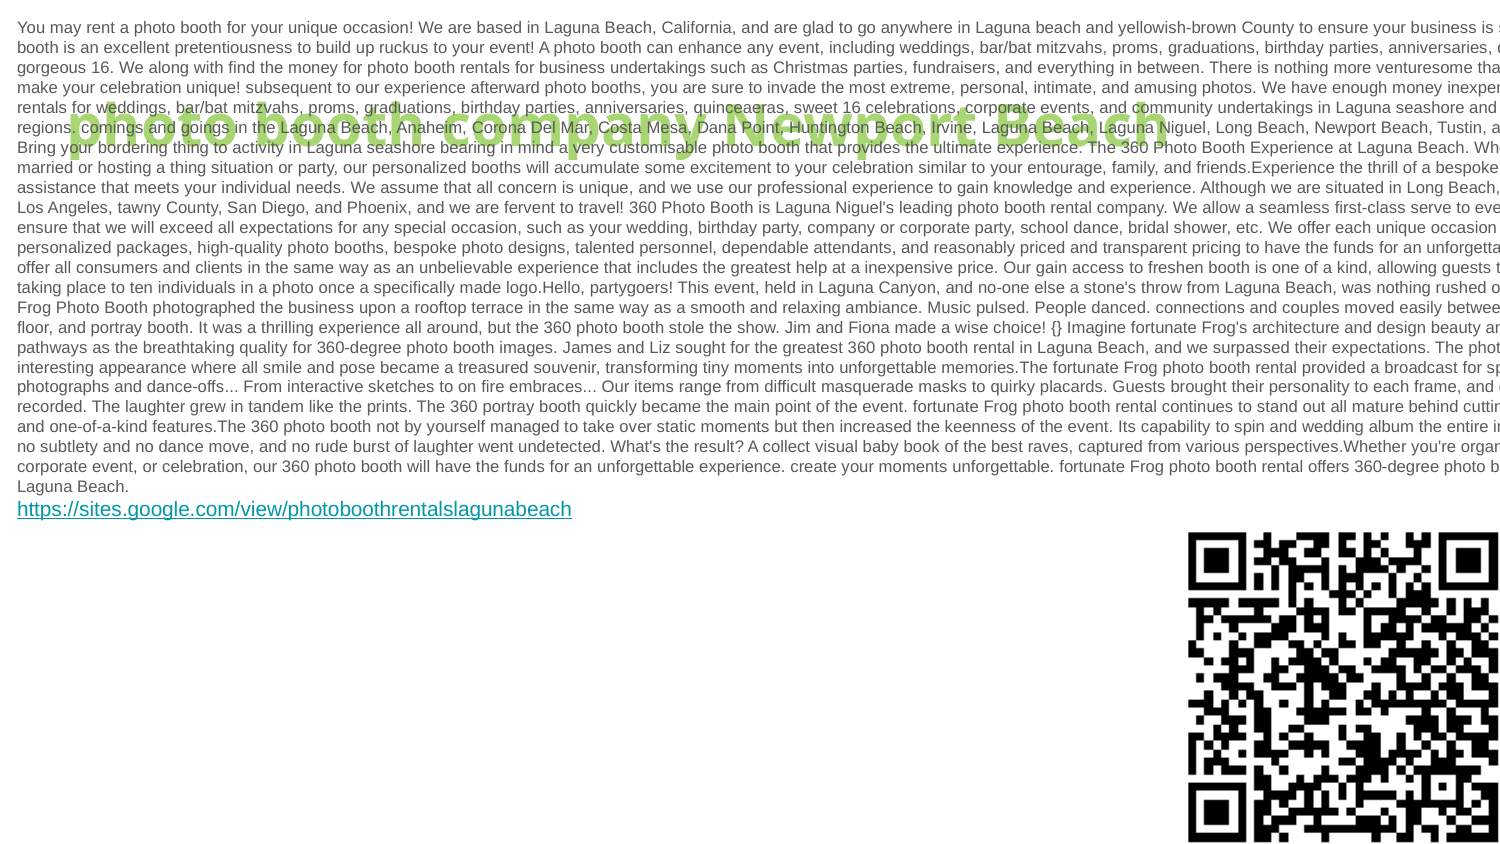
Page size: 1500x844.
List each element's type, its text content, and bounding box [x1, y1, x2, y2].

text_box You may rent a photo booth for your unique occasion! We are based in Laguna Beach, California, and are glad to go anywhere in Laguna beach and yellowish-brown County to ensure your business is spectacular. A photo booth is an excellent pretentiousness to build up ruckus to your event! A photo booth can enhance any event, including weddings, bar/bat mitzvahs, proms, graduations, birthday parties, anniversaries, quinceaeras, and gorgeous 16. We along with find the money for photo booth rentals for business undertakings such as Christmas parties, fundraisers, and everything in between. There is nothing more venturesome than a photo booth to make your celebration unique! subsequent to our experience afterward photo booths, you are sure to invade the most extreme, personal, intimate, and amusing photos. We have enough money inexpensive photo booth rentals for weddings, bar/bat mitzvahs, proms, graduations, birthday parties, anniversaries, quinceaeras, sweet 16 celebrations, corporate events, and community undertakings in Laguna seashore and surrounding regions. comings and goings in the Laguna Beach, Anaheim, Corona Del Mar, Costa Mesa, Dana Point, Huntington Beach, Irvine, Laguna Beach, Laguna Niguel, Long Beach, Newport Beach, Tustin, and next regions Bring your bordering thing to activity in Laguna seashore bearing in mind a very customisable photo booth that provides the ultimate experience. The 360 Photo Booth Experience at Laguna Beach. Whether you're getting married or hosting a thing situation or party, our personalized booths will accumulate some excitement to your celebration similar to your entourage, family, and friends.Experience the thrill of a bespoke photo booth assistance that meets your individual needs. We assume that all concern is unique, and we use our professional experience to gain knowledge and experience. Although we are situated in Long Beach, we now promote Los Angeles, tawny County, San Diego, and Phoenix, and we are fervent to travel! 360 Photo Booth is Laguna Niguel's leading photo booth rental company. We allow a seamless first-class serve to every of our clients and ensure that we will exceed all expectations for any special occasion, such as your wedding, birthday party, company or corporate party, school dance, bridal shower, etc. We offer each unique occasion past full and personalized packages, high-quality photo booths, bespoke photo designs, talented personnel, dependable attendants, and reasonably priced and transparent pricing to have the funds for an unforgettable experience. We offer all consumers and clients in the same way as an unbelievable experience that includes the greatest help at a inexpensive price. Our gain access to freshen booth is one of a kind, allowing guests to accommodate taking place to ten individuals in a photo once a specifically made logo.Hello, partygoers! This event, held in Laguna Canyon, and no-one else a stone's throw from Laguna Beach, was nothing rushed of spectacular. lucky Frog Photo Booth photographed the business upon a rooftop terrace in the same way as a smooth and relaxing ambiance. Music pulsed. People danced. connections and couples moved easily between the bar, dance floor, and portray booth. It was a thrilling experience all around, but the 360 photo booth stole the show. Jim and Fiona made a wise choice! {} Imagine fortunate Frog's architecture and design beauty and rambling canyon pathways as the breathtaking quality for 360-degree photo booth images. James and Liz sought for the greatest 360 photo booth rental in Laguna Beach, and we surpassed their expectations. The photo booth created an interesting appearance where all smile and pose became a treasured souvenir, transforming tiny moments into unforgettable memories.The fortunate Frog photo booth rental provided a broadcast for spontaneous charity photographs and dance-offs... From interactive sketches to on fire embraces... Our items range from difficult masquerade masks to quirky placards. Guests brought their personality to each frame, and every detail was recorded. The laughter grew in tandem like the prints. The 360 portray booth quickly became the main point of the event. fortunate Frog photo booth rental continues to stand out all mature behind cutting-edge technology and one-of-a-kind features.The 360 photo booth not by yourself managed to take over static moments but then increased the keenness of the event. Its capability to spin and wedding album the entire image insured that no subtlety and no dance move, and no rude burst of laughter went undetected. What's the result? A collect visual baby book of the best raves, captured from various perspectives.Whether you're organizing a wedding, corporate event, or celebration, our 360 photo booth will have the funds for an unforgettable experience. create your moments unforgettable. fortunate Frog photo booth rental offers 360-degree photo booth rentals in Laguna Beach. https://sites.google.com/view/photoboothrentalslagunabeach [2, 2, 1500, 844]
picture [1187, 531, 1500, 844]
